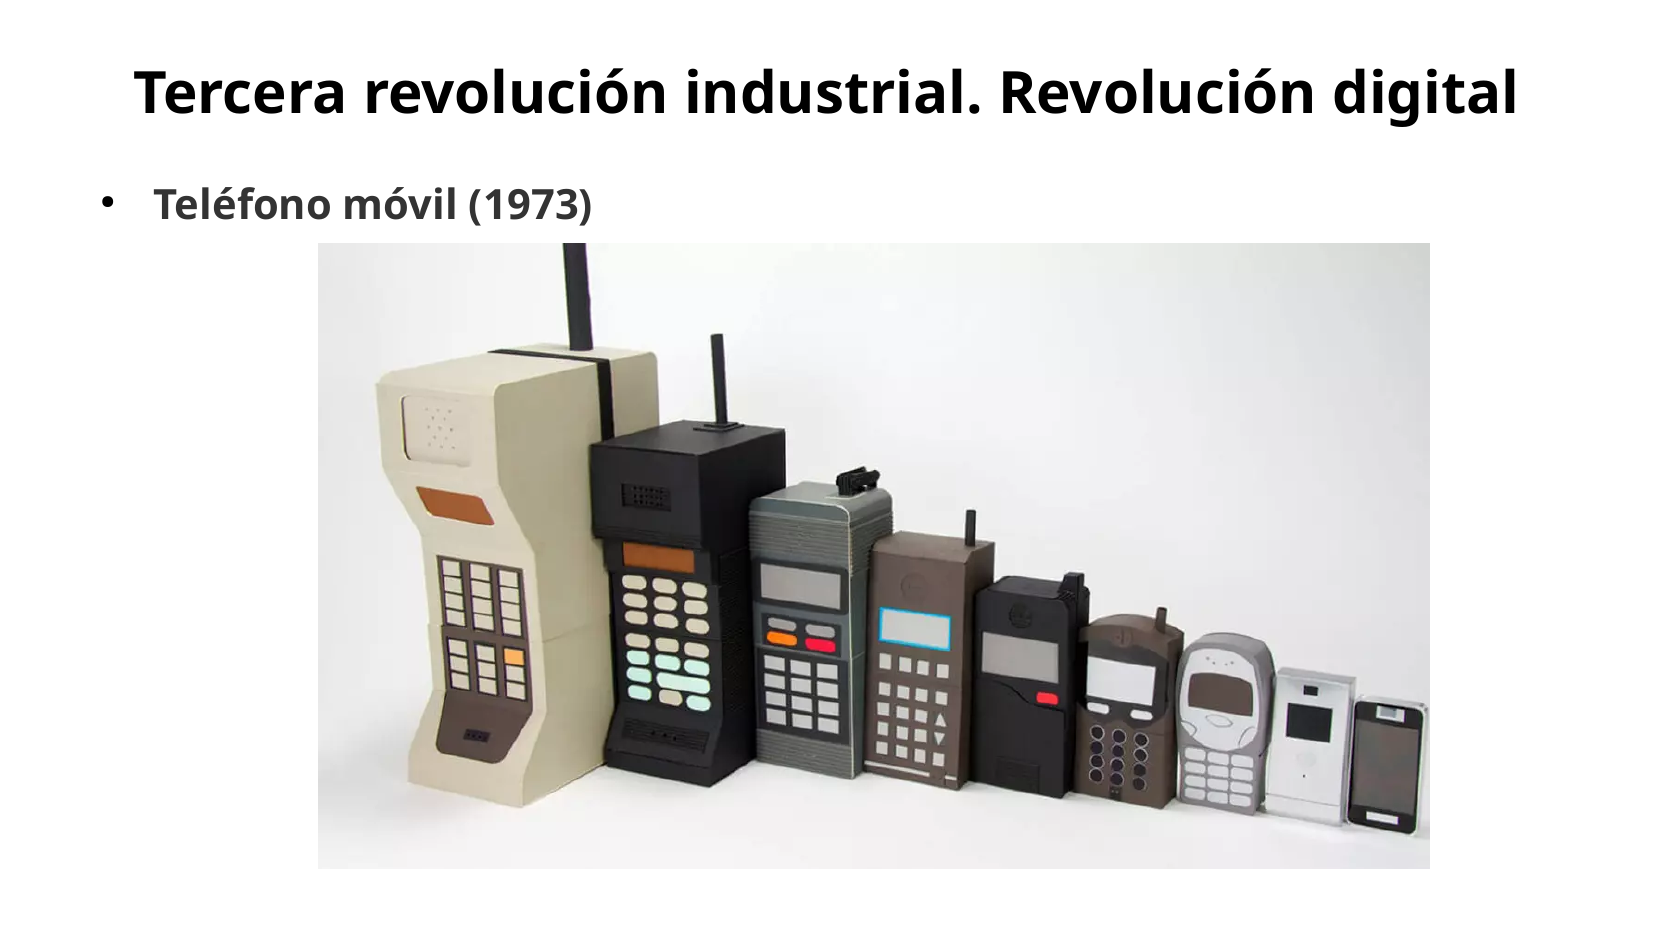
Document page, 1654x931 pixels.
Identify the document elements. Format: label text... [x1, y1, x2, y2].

picture [318, 243, 1430, 869]
list Teléfono móvil (1973) [82, 174, 1571, 869]
title Tercera revolución industrial. Revolución digital [82, 13, 1571, 169]
